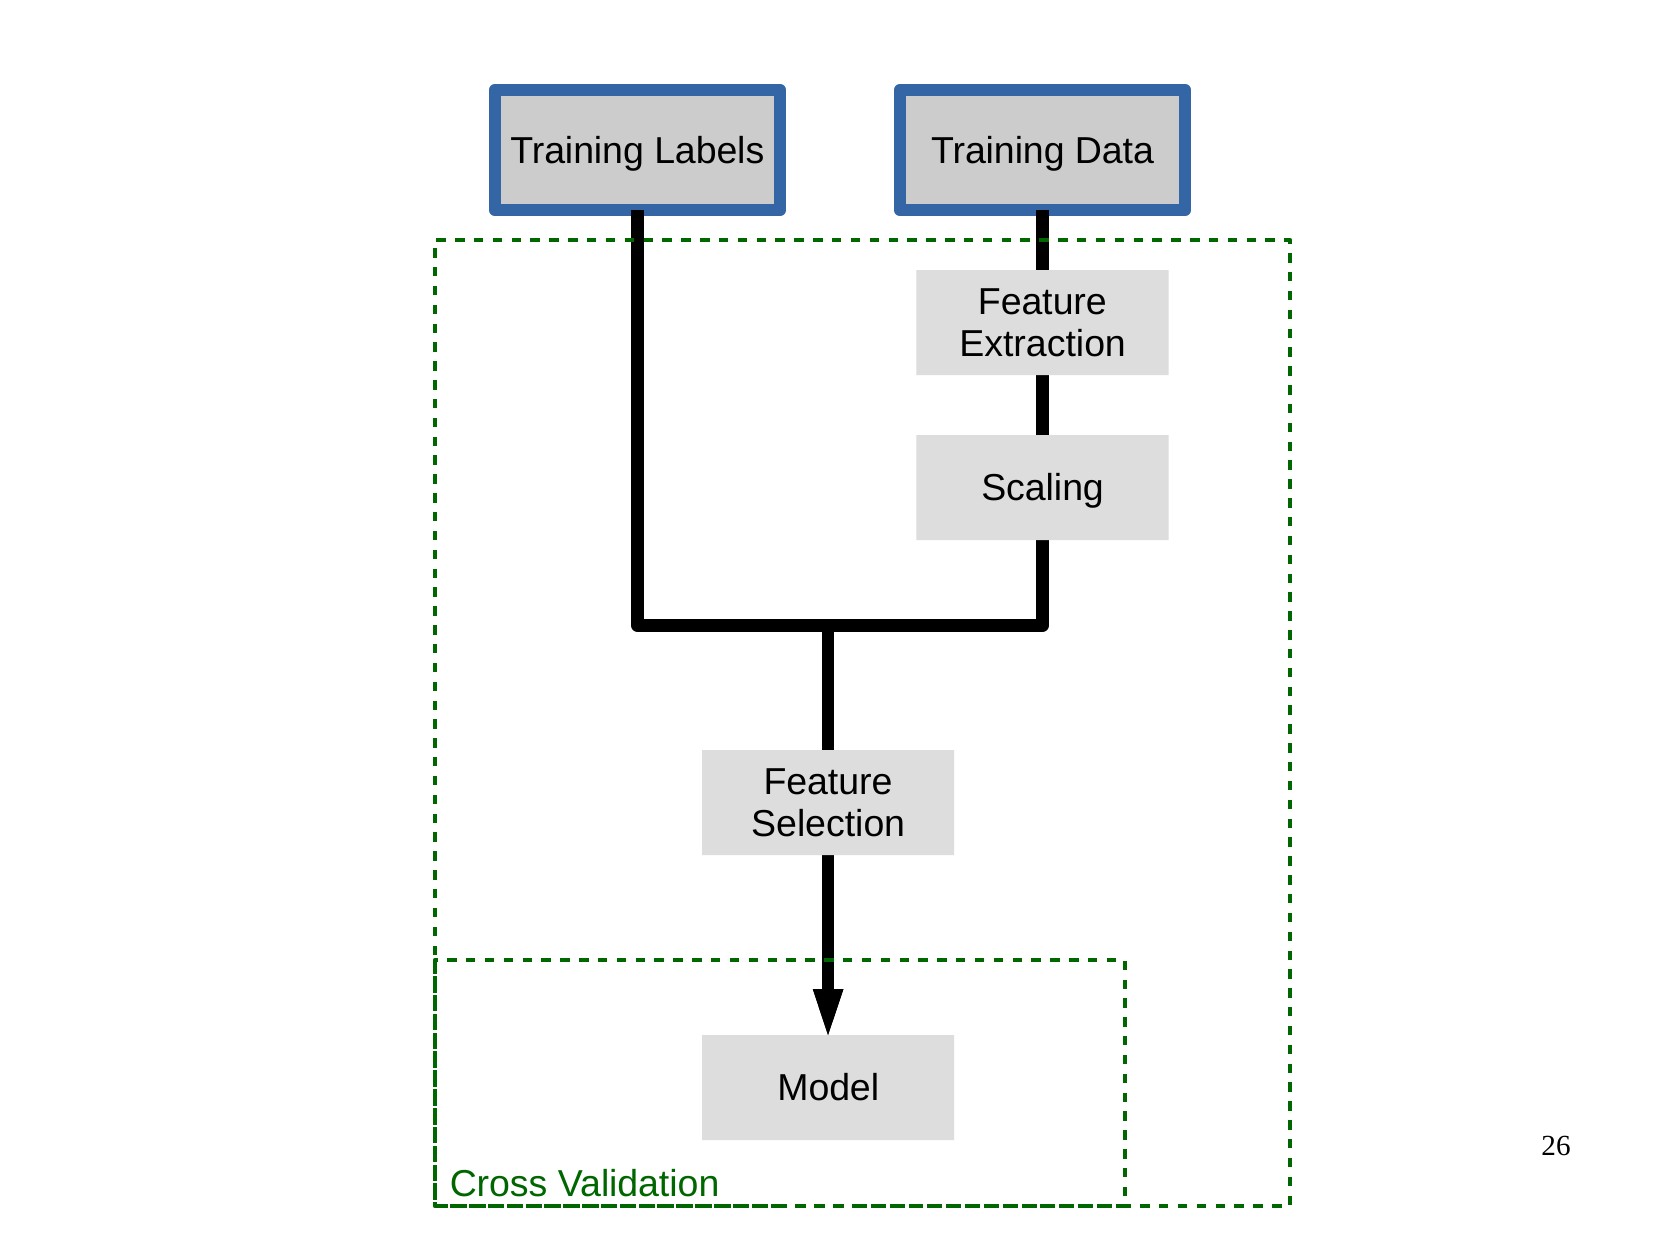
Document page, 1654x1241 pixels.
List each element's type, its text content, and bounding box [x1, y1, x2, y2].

text_box Training Labels [495, 90, 781, 211]
text_box Scaling [916, 435, 1169, 541]
text_box Feature Selection [702, 750, 955, 856]
text_box Cross Validation [435, 1155, 766, 1212]
text_box Training Data [900, 90, 1186, 211]
text_box Model [702, 1035, 955, 1141]
text_box Feature Extraction [916, 270, 1169, 376]
